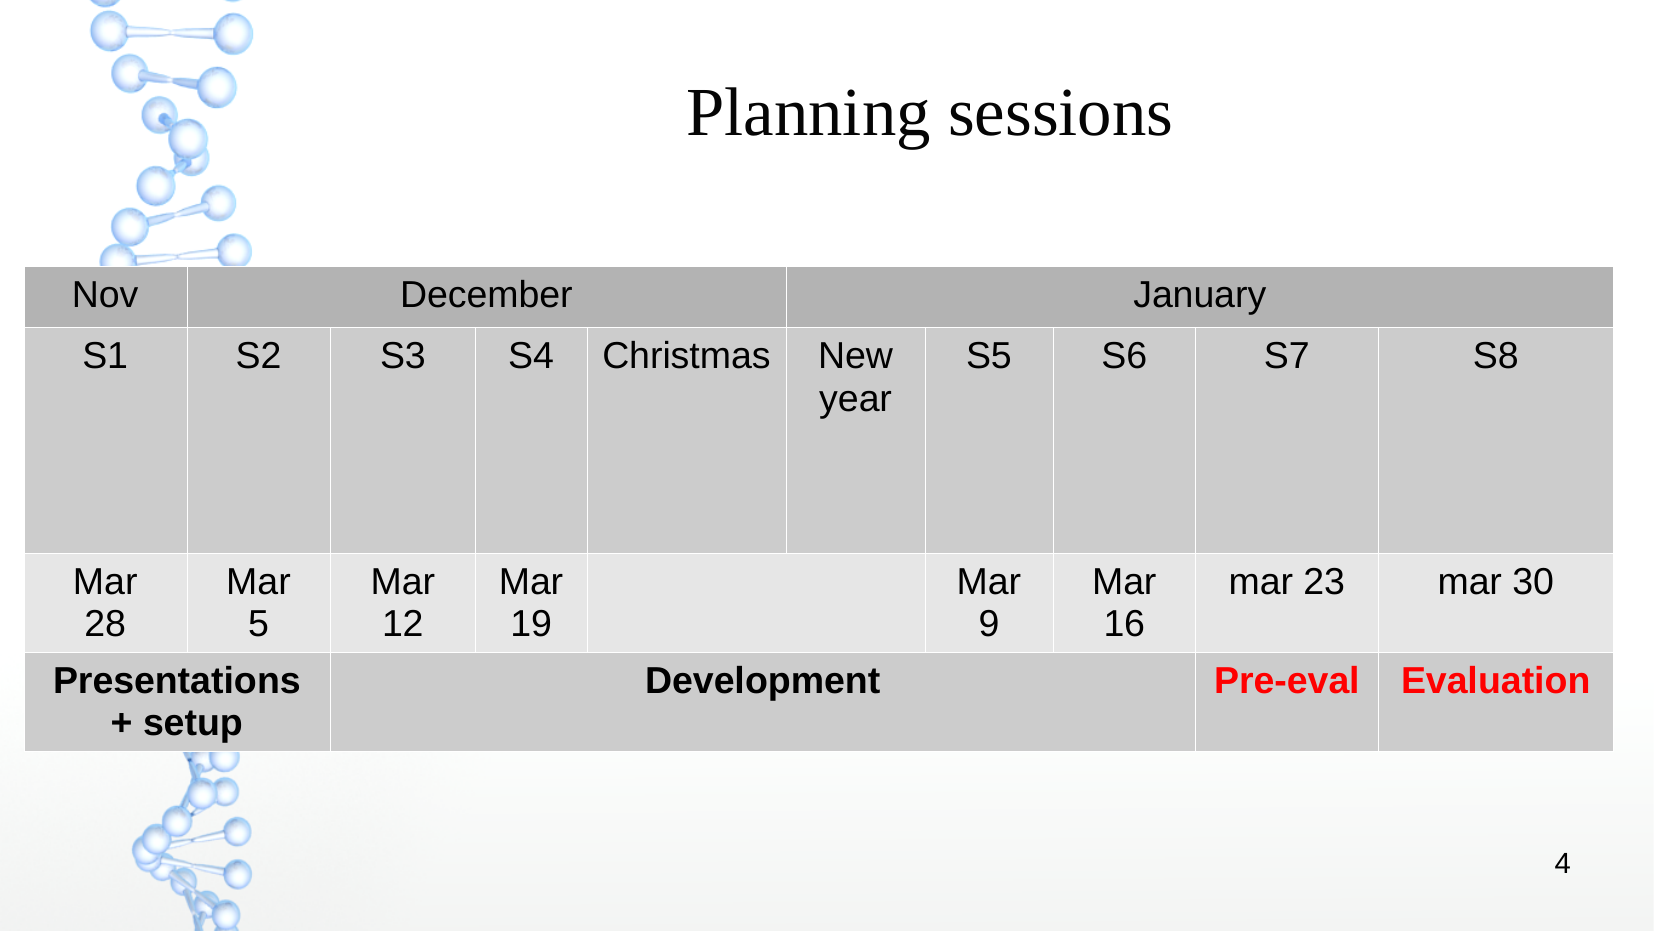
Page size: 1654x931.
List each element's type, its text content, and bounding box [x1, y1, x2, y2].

table_cell Mar 9 [926, 554, 1053, 652]
table_cell S3 [331, 328, 475, 553]
table_cell Evaluation [1379, 653, 1613, 751]
table_cell S7 [1196, 328, 1378, 553]
table_cell mar 30 [1379, 554, 1613, 652]
table_cell New year [787, 328, 925, 553]
table_cell mar 23 [1196, 554, 1378, 652]
table_header December [188, 267, 786, 327]
table_cell S4 [476, 328, 587, 553]
table_cell Development [331, 653, 1195, 751]
table_cell Mar 5 [188, 554, 330, 652]
table_cell Presentations + setup [25, 653, 330, 751]
table_cell S6 [1054, 328, 1195, 553]
table_cell Mar 19 [476, 554, 587, 652]
table_cell Christmas [588, 328, 786, 553]
picture [0, 0, 1654, 931]
table_cell S2 [188, 328, 330, 553]
table_header Nov [25, 267, 187, 327]
table_cell Pre-eval [1196, 653, 1378, 751]
title Planning sessions [265, 35, 1595, 189]
table_cell Mar 16 [1054, 554, 1195, 652]
table_cell S5 [926, 328, 1053, 553]
table_cell Mar 12 [331, 554, 475, 652]
table_cell S1 [25, 328, 187, 553]
table_cell S8 [1379, 328, 1613, 553]
table_cell [588, 554, 925, 652]
table_header January [787, 267, 1613, 327]
table_cell Mar 28 [25, 554, 187, 652]
